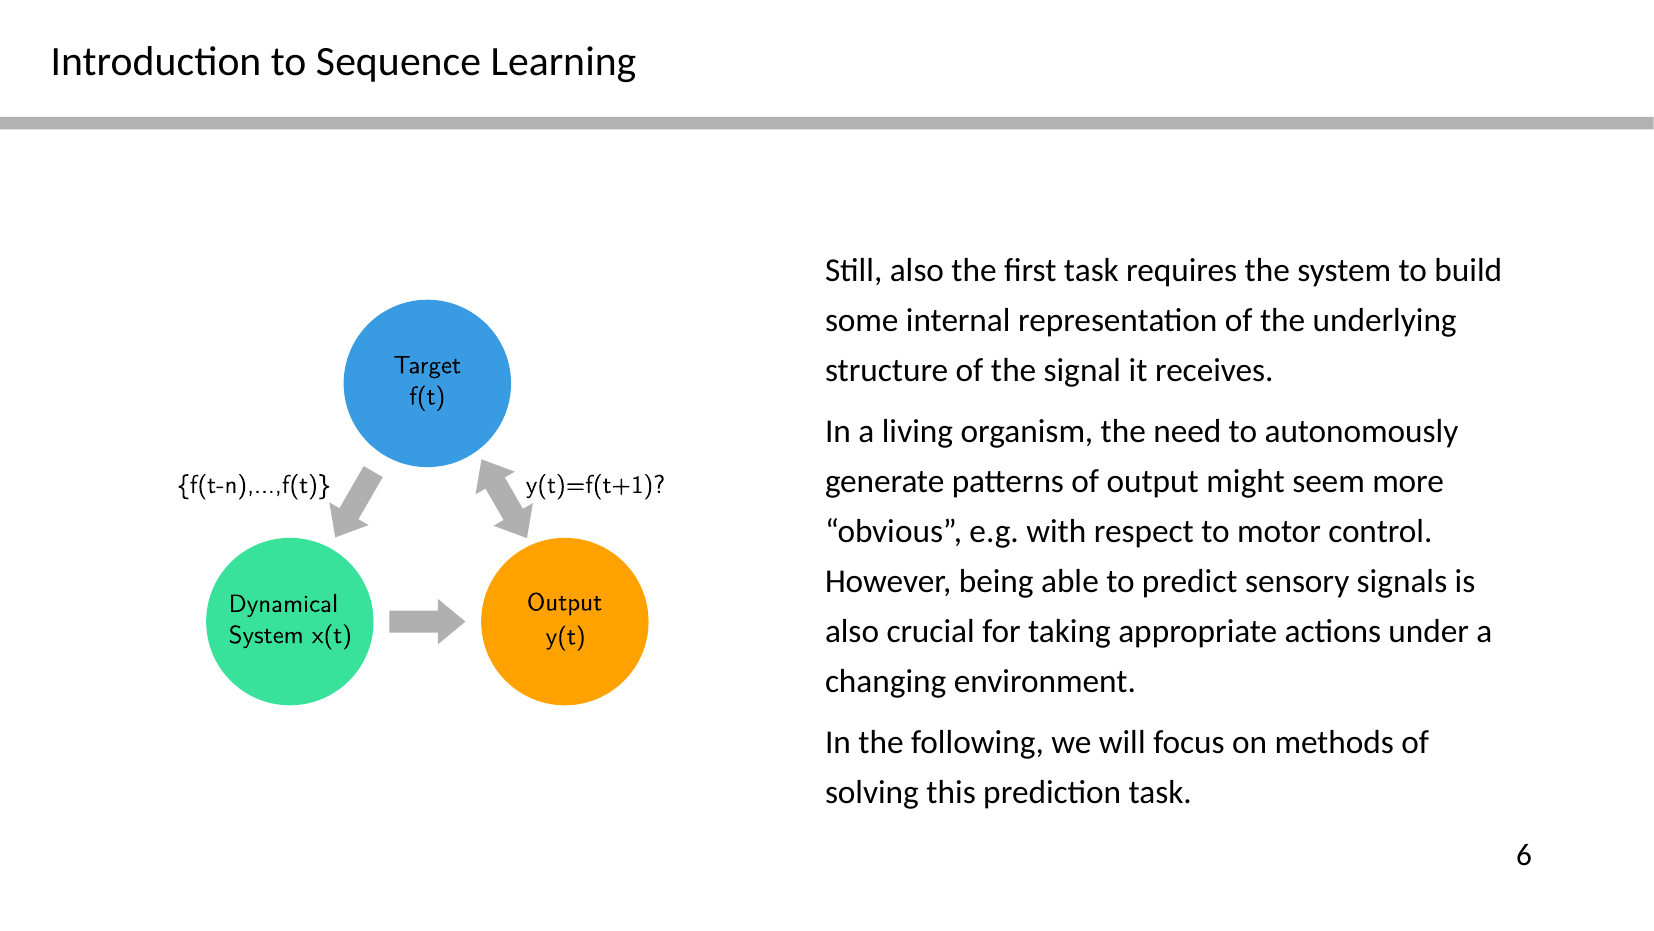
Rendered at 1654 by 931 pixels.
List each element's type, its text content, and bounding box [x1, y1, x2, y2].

picture [178, 299, 664, 706]
text_box <number> [1501, 835, 1654, 906]
text_box Introduction to Sequence Learning [35, 37, 1206, 94]
text_box Still, also the first task requires the system to build some internal representation of the underlying structure of the signal it receives. In a living organism, the need to autonomously generate patterns of output might seem more “obvious”, e.g. with respect to motor control. However, being able to predict sensory signals is also crucial for taking appropriate actions under a changing environment. In the following, we will focus on methods of solving this prediction task. [825, 240, 1530, 854]
